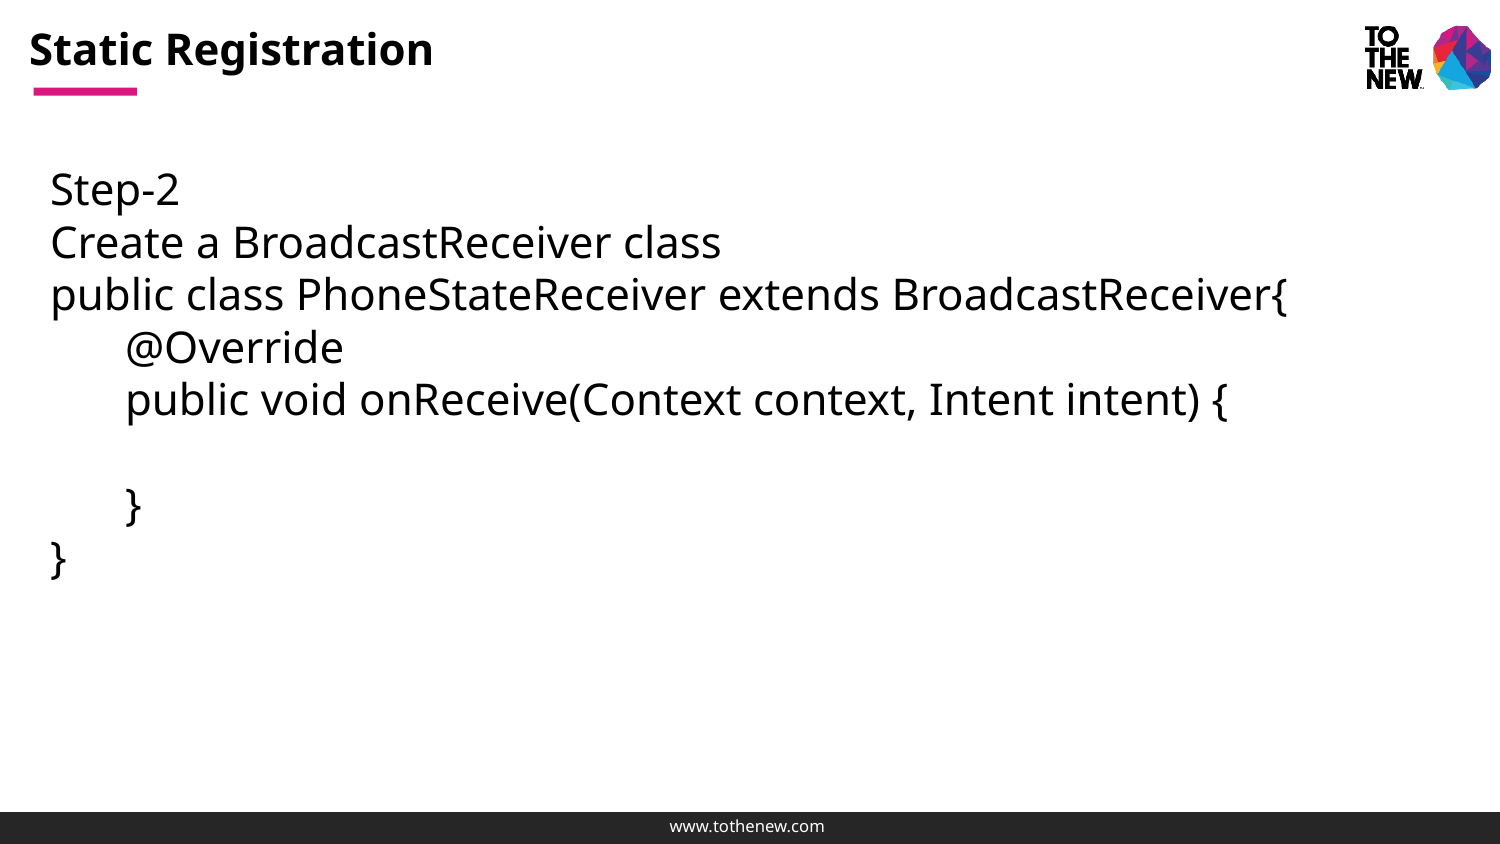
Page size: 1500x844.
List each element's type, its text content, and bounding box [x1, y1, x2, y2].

list Step-2 Create a BroadcastReceiver class public class PhoneStateReceiver extends BroadcastReceiver{ @Override public void onReceive(Context context, Intent intent) { } } [35, 154, 1404, 718]
picture [1350, 0, 1500, 116]
title Static Registration [14, 14, 1350, 85]
